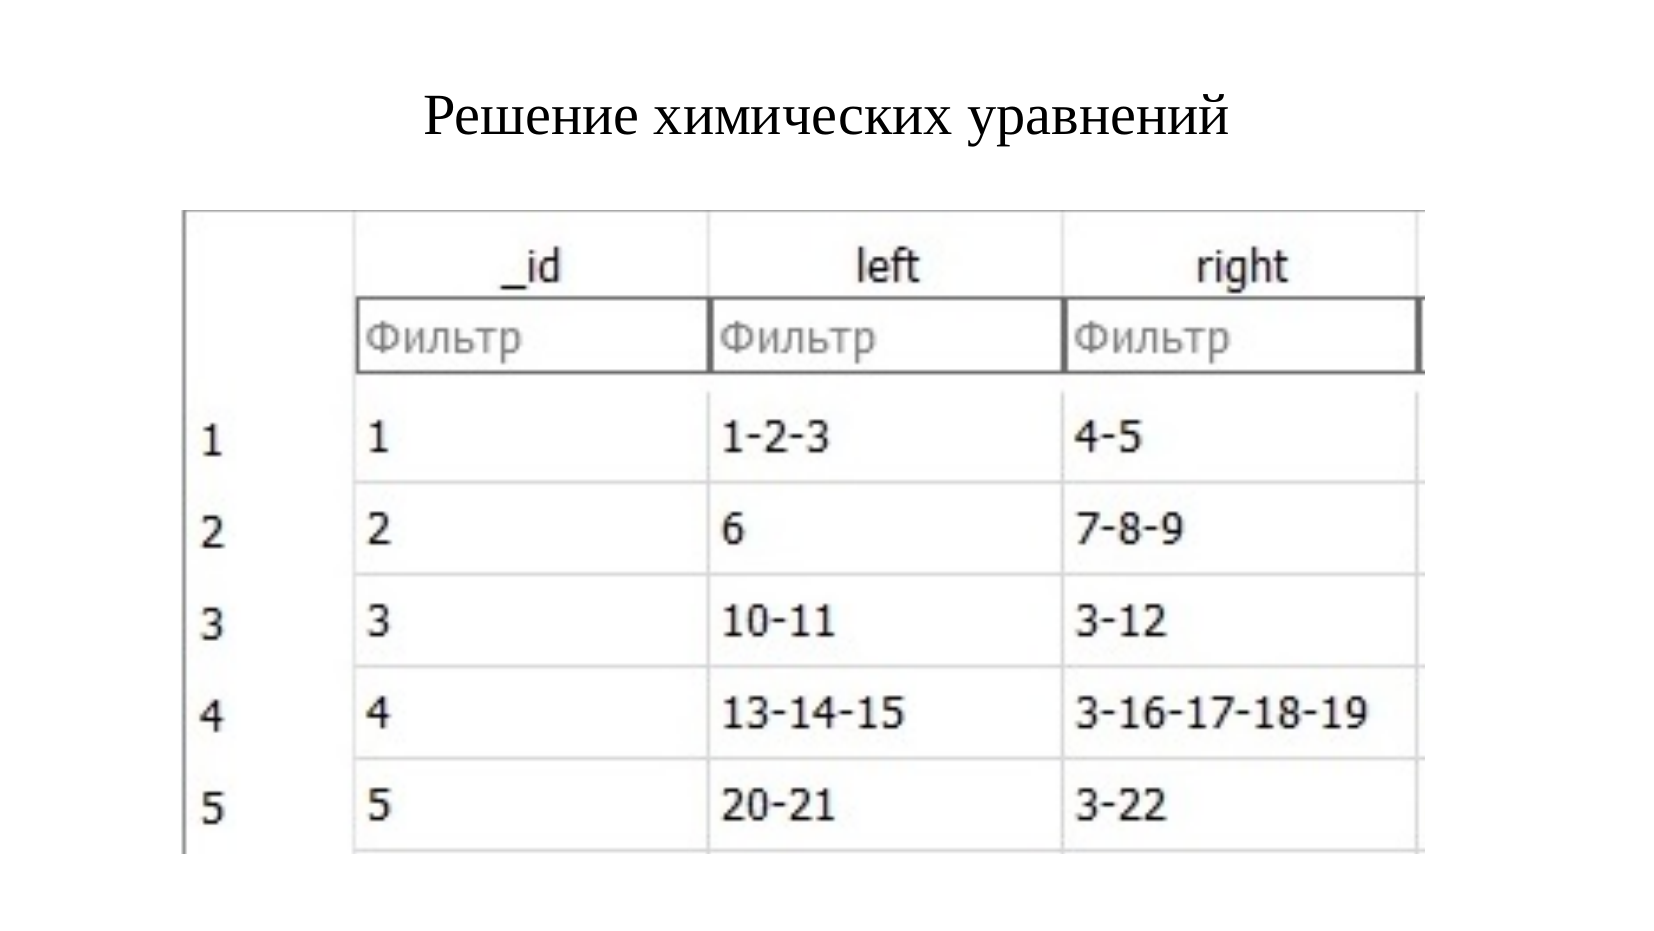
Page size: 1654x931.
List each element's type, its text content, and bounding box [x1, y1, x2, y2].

picture [180, 210, 1426, 854]
title Решение химических уравнений [82, 37, 1571, 193]
